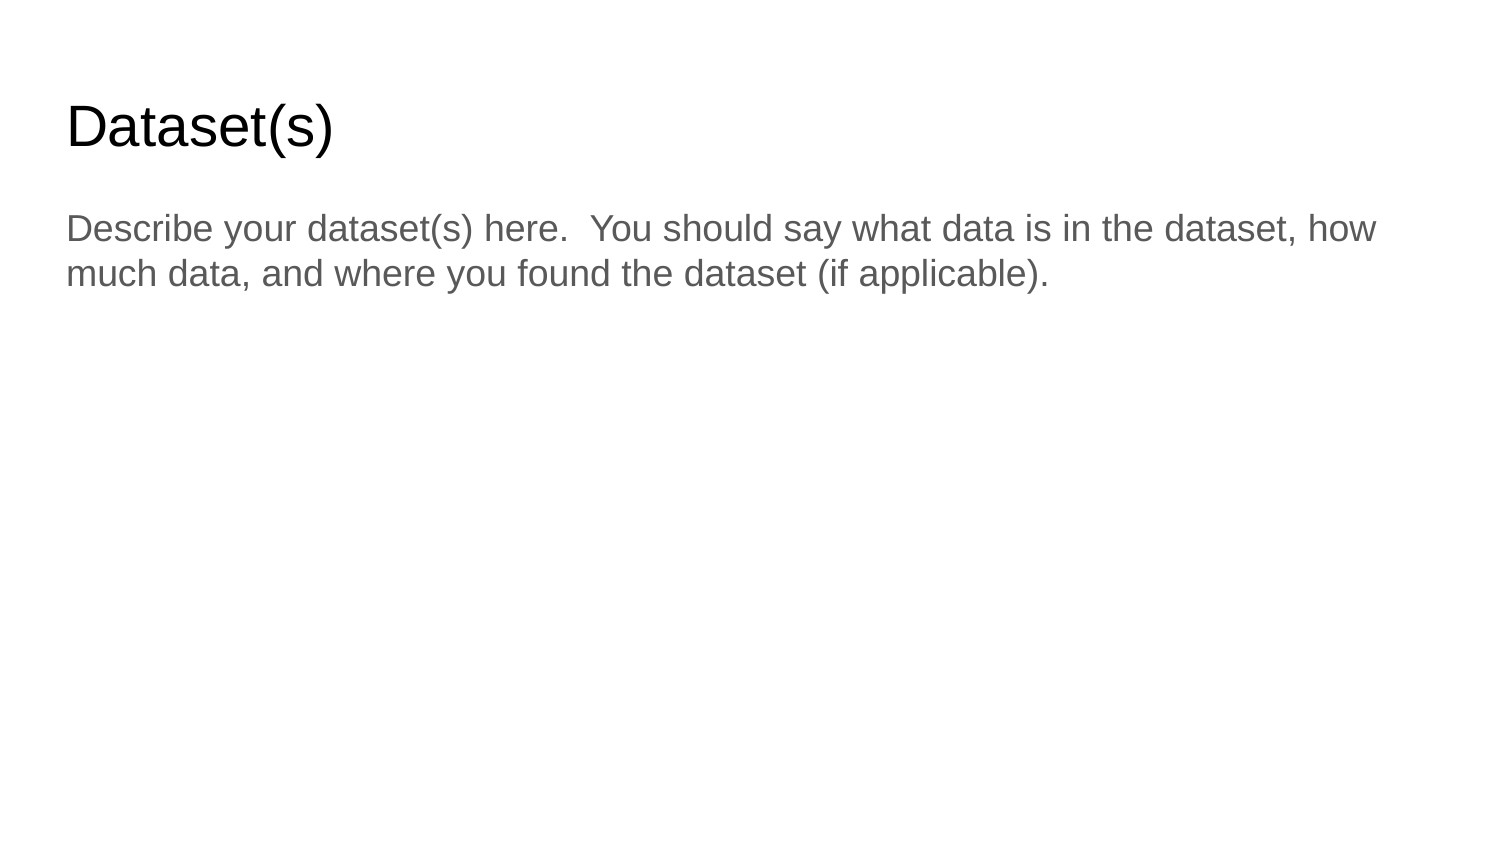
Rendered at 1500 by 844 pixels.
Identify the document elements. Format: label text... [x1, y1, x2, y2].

title Dataset(s) [51, 72, 1449, 167]
list Describe your dataset(s) here. You should say what data is in the dataset, how much data, and where you found the dataset (if applicable). [51, 189, 1449, 750]
